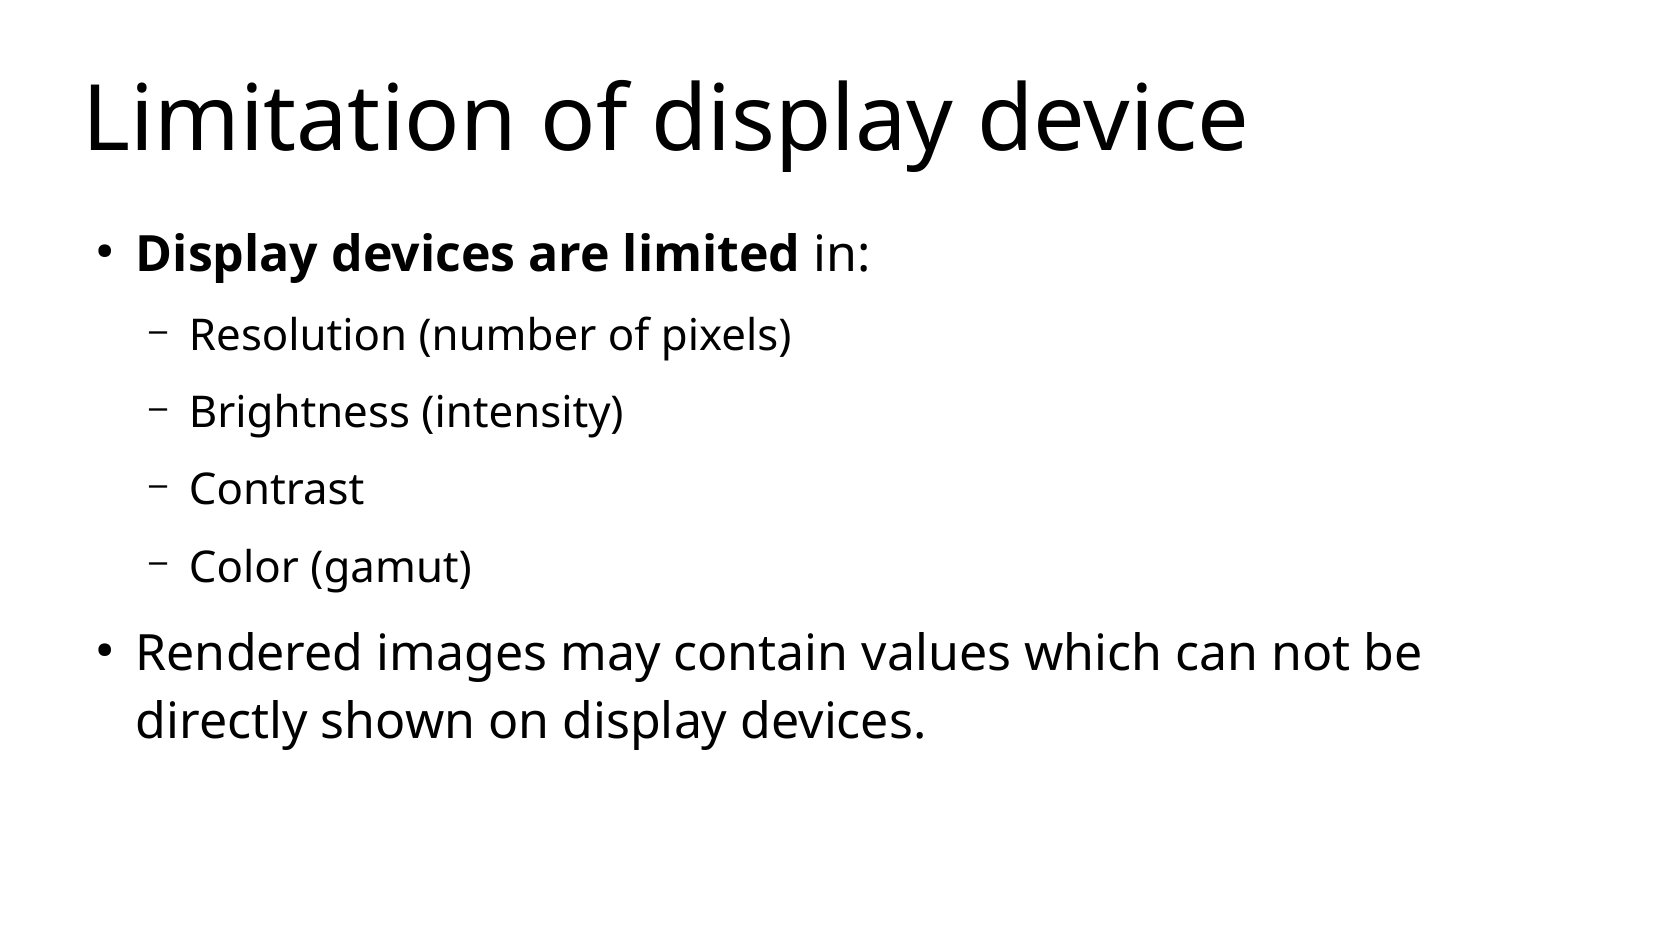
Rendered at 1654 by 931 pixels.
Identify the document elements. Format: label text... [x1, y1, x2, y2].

list Display devices are limited in: Resolution (number of pixels) Brightness (intensity) Contrast Color (gamut) Rendered images may contain values which can not be directly shown on display devices. [82, 217, 1571, 758]
title Limitation of display device [82, 37, 1571, 193]
